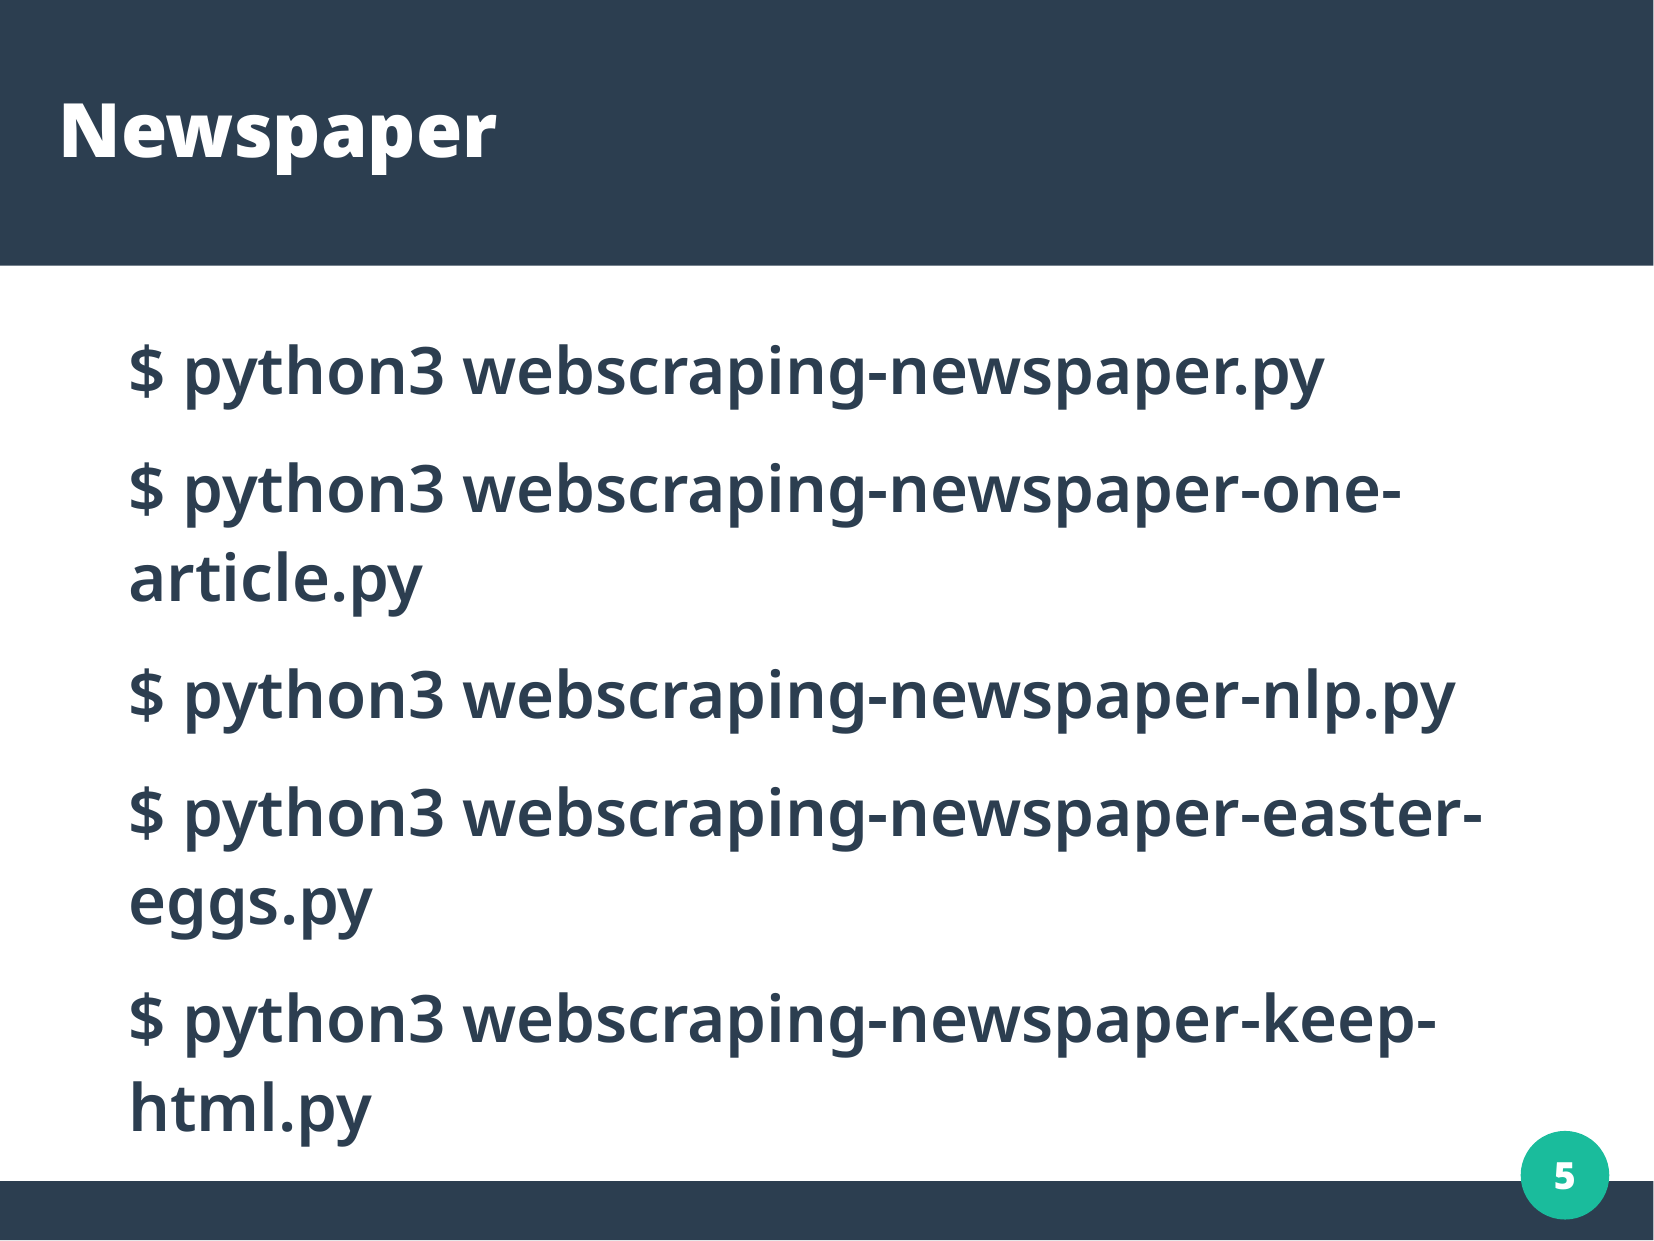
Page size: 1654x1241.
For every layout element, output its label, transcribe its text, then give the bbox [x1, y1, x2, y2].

list $ python3 webscraping-newspaper.py $ python3 webscraping-newspaper-one-article.py $ python3 webscraping-newspaper-nlp.py $ python3 webscraping-newspaper-easter-eggs.py $ python3 webscraping-newspaper-keep-html.py [59, 324, 1595, 1152]
title Newspaper [59, 49, 1595, 207]
